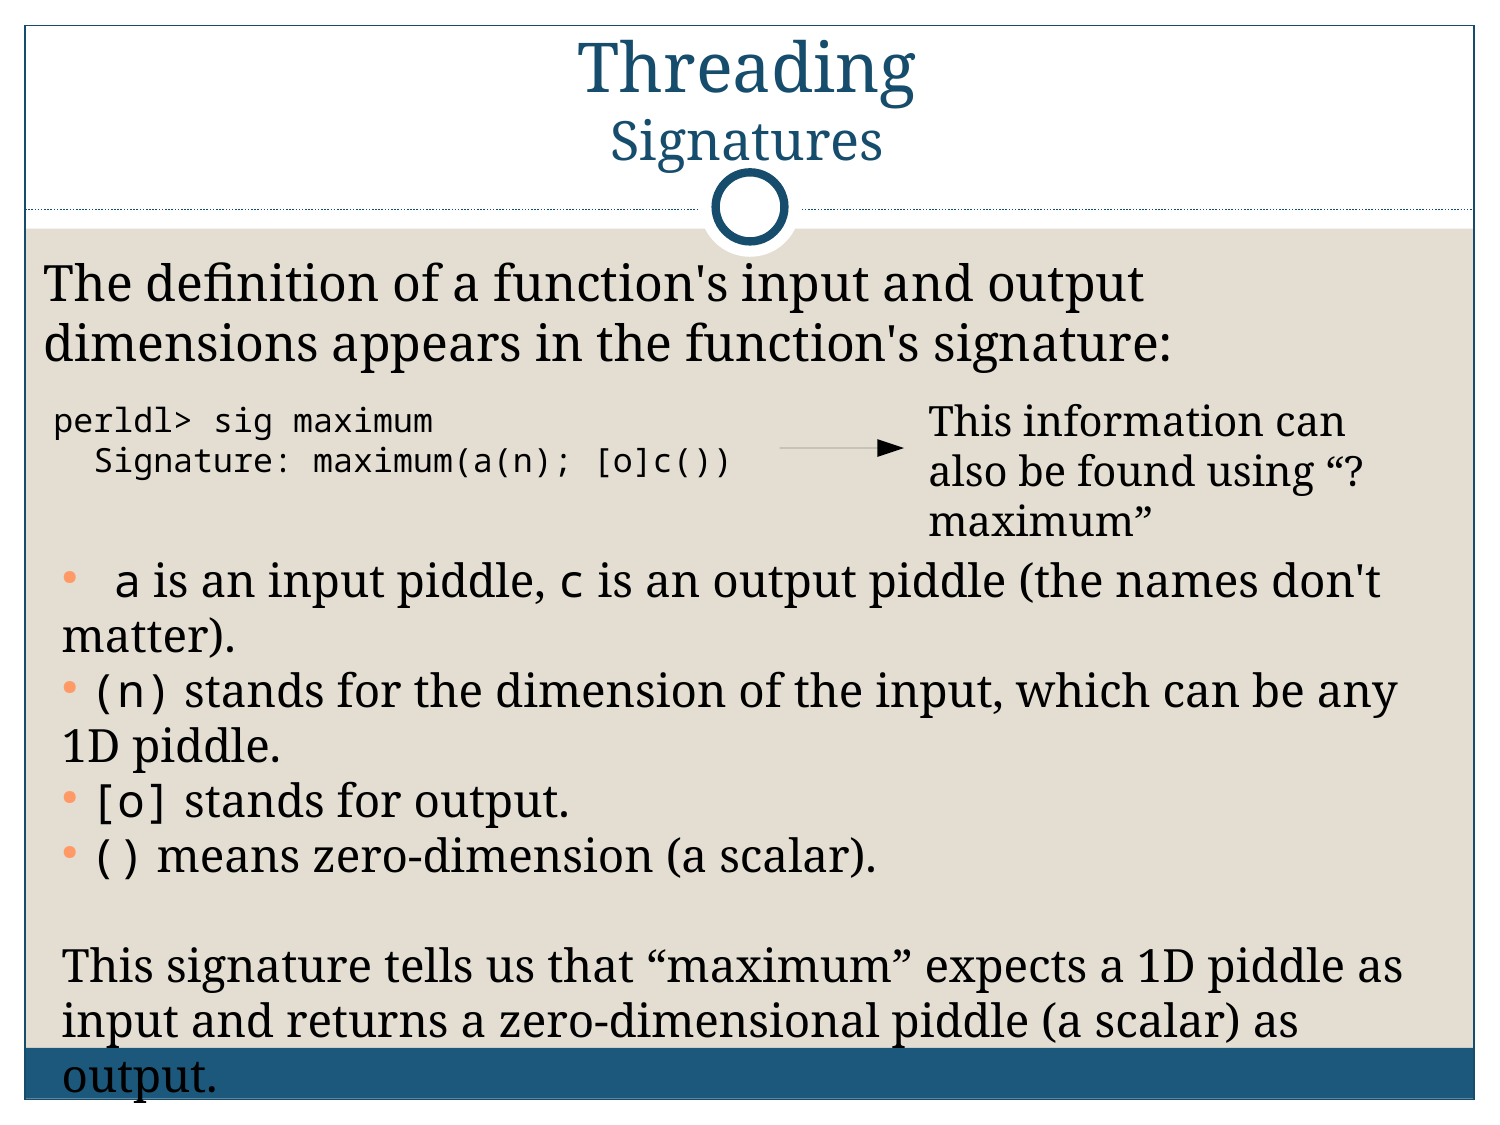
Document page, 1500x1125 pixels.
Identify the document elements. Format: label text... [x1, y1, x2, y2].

title Threading Signatures [47, 16, 1448, 179]
text_box This information can also be found using “? maximum” [913, 387, 1445, 504]
text_box perldl> sig maximum Signature: maximum(a(n); [o]c()) [38, 392, 844, 490]
text_box The definition of a function's input and output dimensions appears in the function's signature: [29, 243, 1442, 379]
text_box a is an input piddle, c is an output piddle (the names don't matter). (n) stands for the dimension of the input, which can be any 1D piddle. [o] stands for output. () means zero-dimension (a scalar). This signature tells us that “maximum” expects a 1D piddle as input and returns a zero-dimensional piddle (a scalar) as output. [46, 489, 1459, 944]
